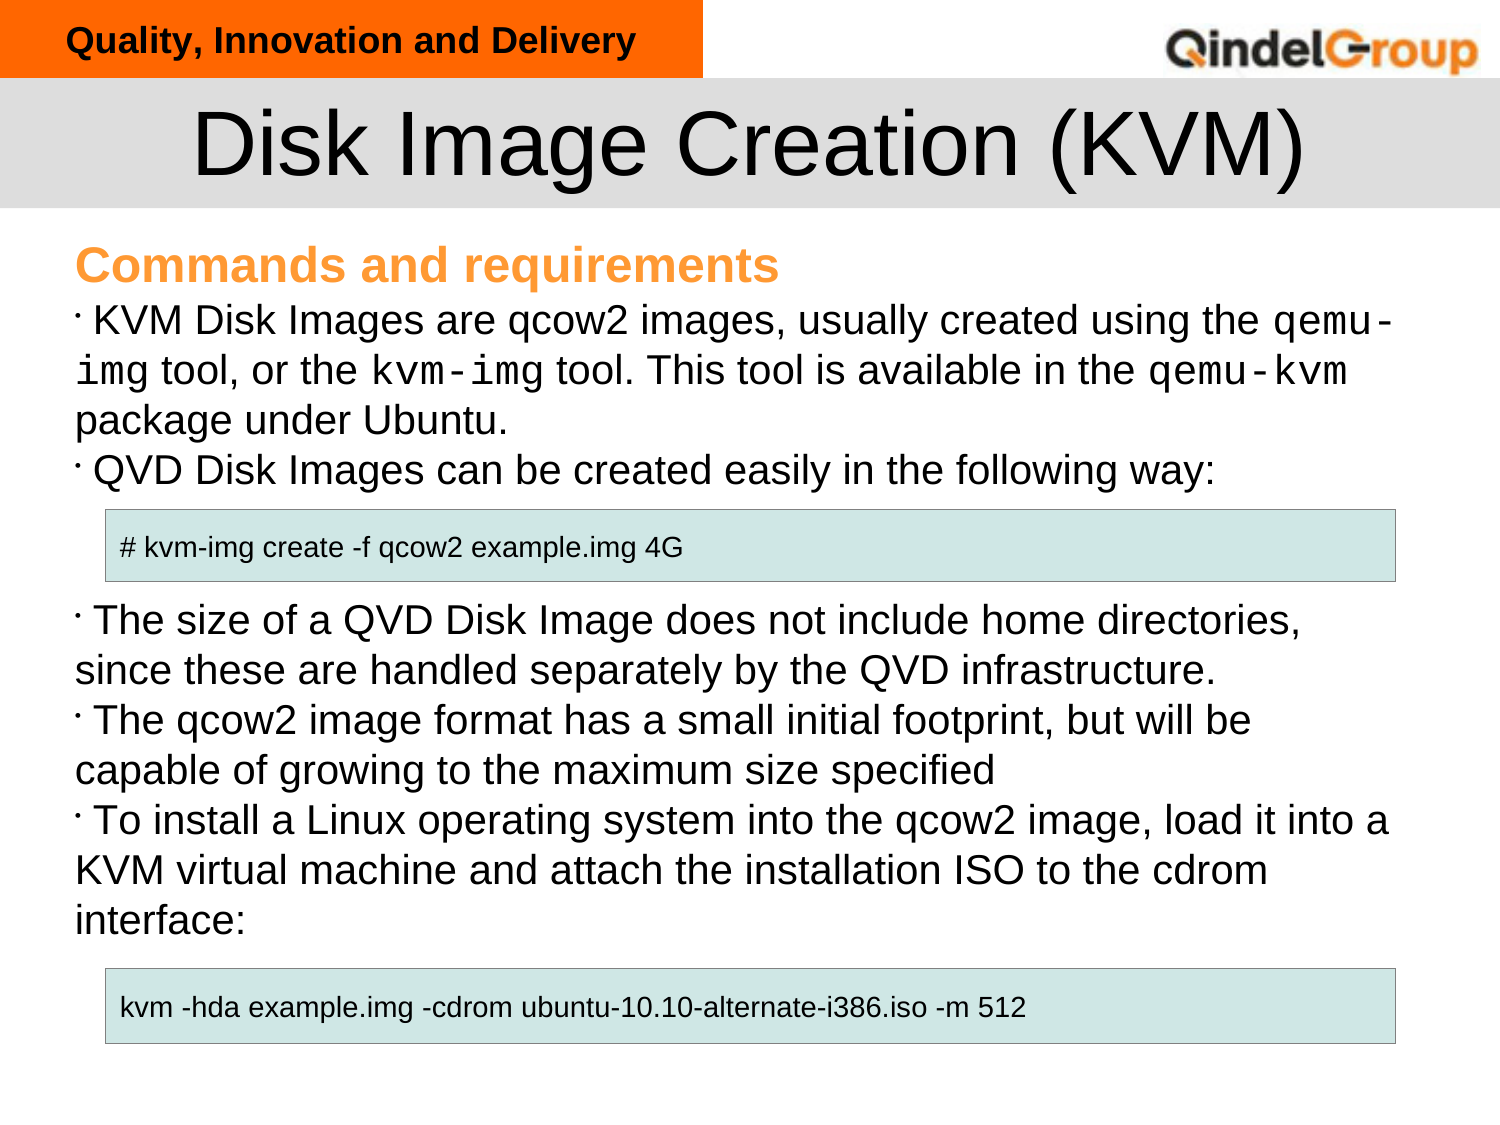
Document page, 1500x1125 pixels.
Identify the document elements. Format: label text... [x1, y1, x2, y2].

text_box # kvm-img create -f qcow2 example.img 4G [105, 509, 1396, 582]
title Disk Image Creation (KVM) [75, 45, 1426, 224]
text_box Commands and requirements KVM Disk Images are qcow2 images, usually created using the qemu-img tool, or the kvm-img tool. This tool is available in the qemu-kvm package under Ubuntu. QVD Disk Images can be created easily in the following way: The size of a QVD Disk Image does not include home directories, since these are handled separately by the QVD infrastructure. The qcow2 image format has a small initial footprint, but will be capable of growing to the maximum size specified To install a Linux operating system into the qcow2 image, load it into a KVM virtual machine and attach the installation ISO to the cdrom interface: [60, 224, 1426, 1051]
picture [1163, 23, 1481, 78]
text_box kvm -hda example.img -cdrom ubuntu-10.10-alternate-i386.iso -m 512 [105, 968, 1396, 1044]
